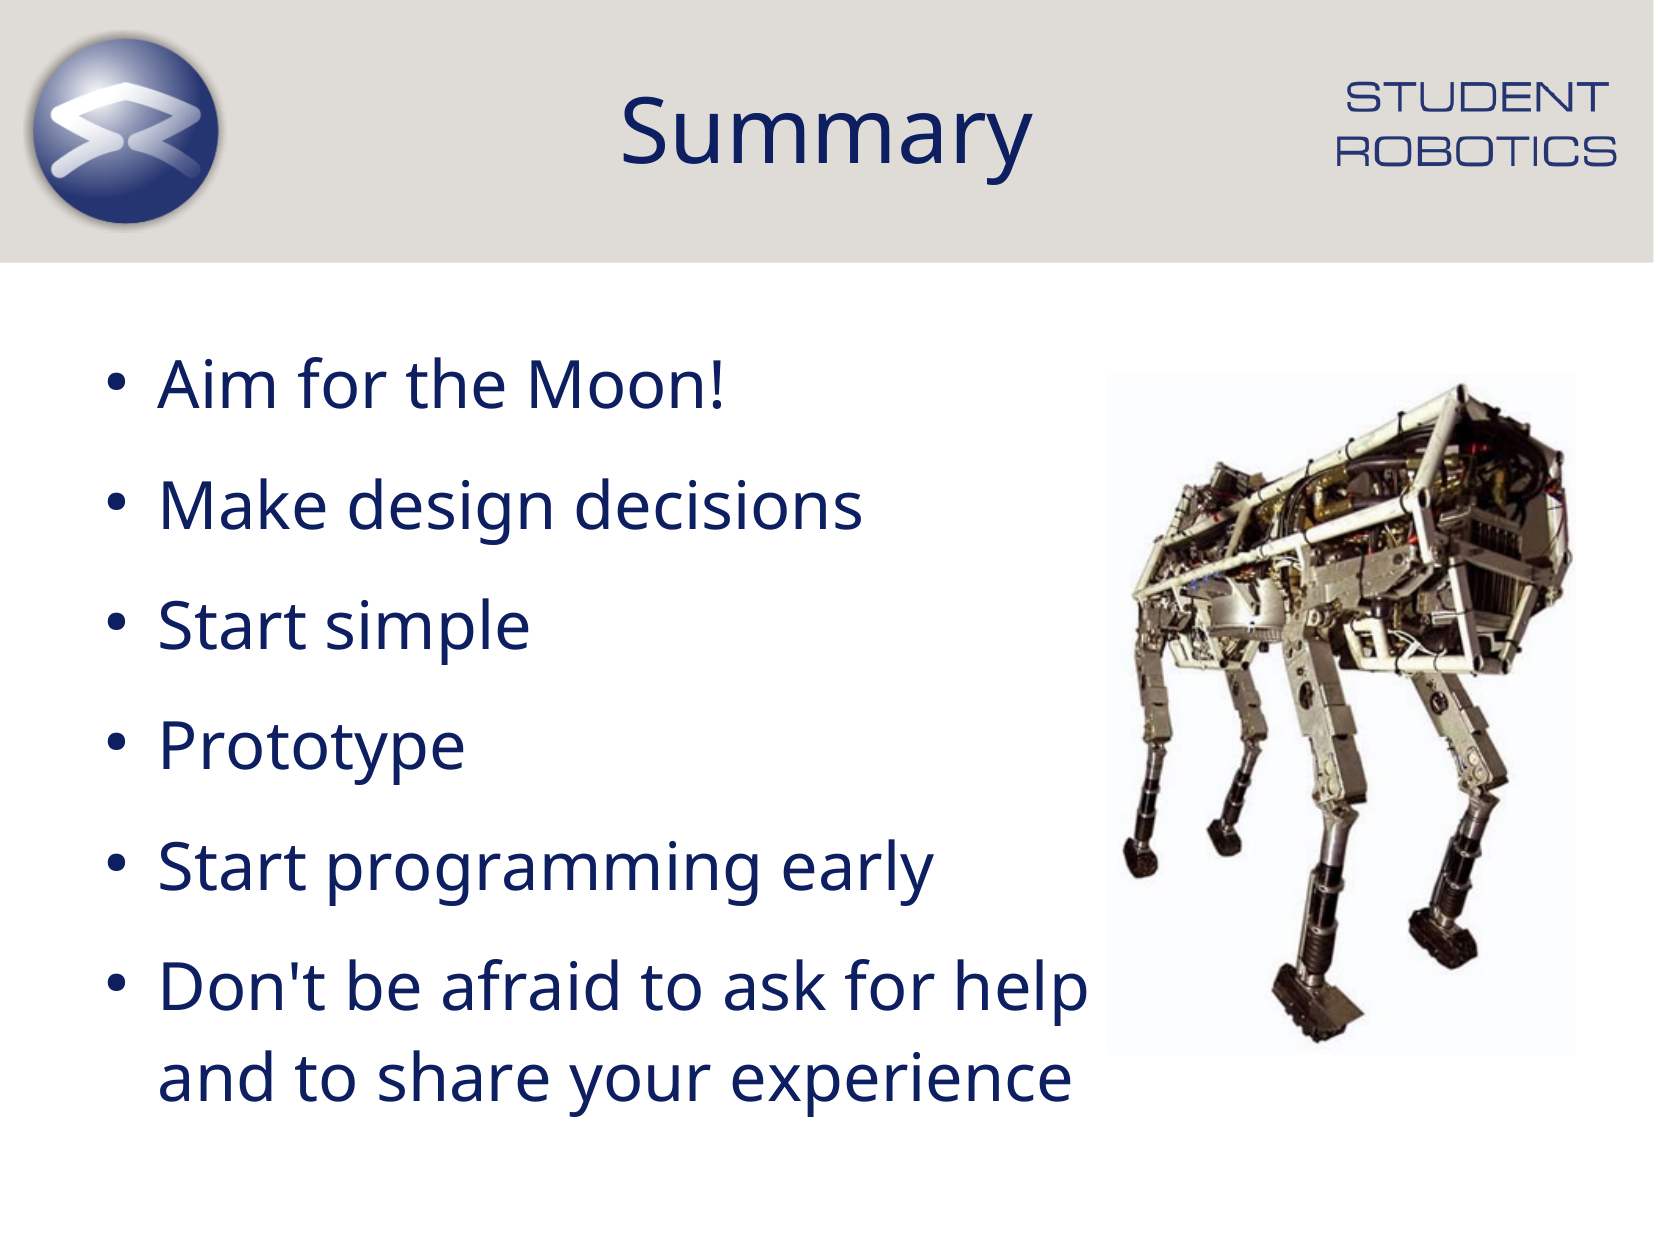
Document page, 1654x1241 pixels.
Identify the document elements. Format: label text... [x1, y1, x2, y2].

picture [1106, 374, 1576, 1055]
list Aim for the Moon! Make design decisions Start simple Prototype Start programming early Don't be afraid to ask for help and to share your experience [86, 337, 1126, 1163]
picture [9, 19, 82, 245]
picture [1571, 68, 1633, 174]
title Summary [82, 0, 1571, 257]
